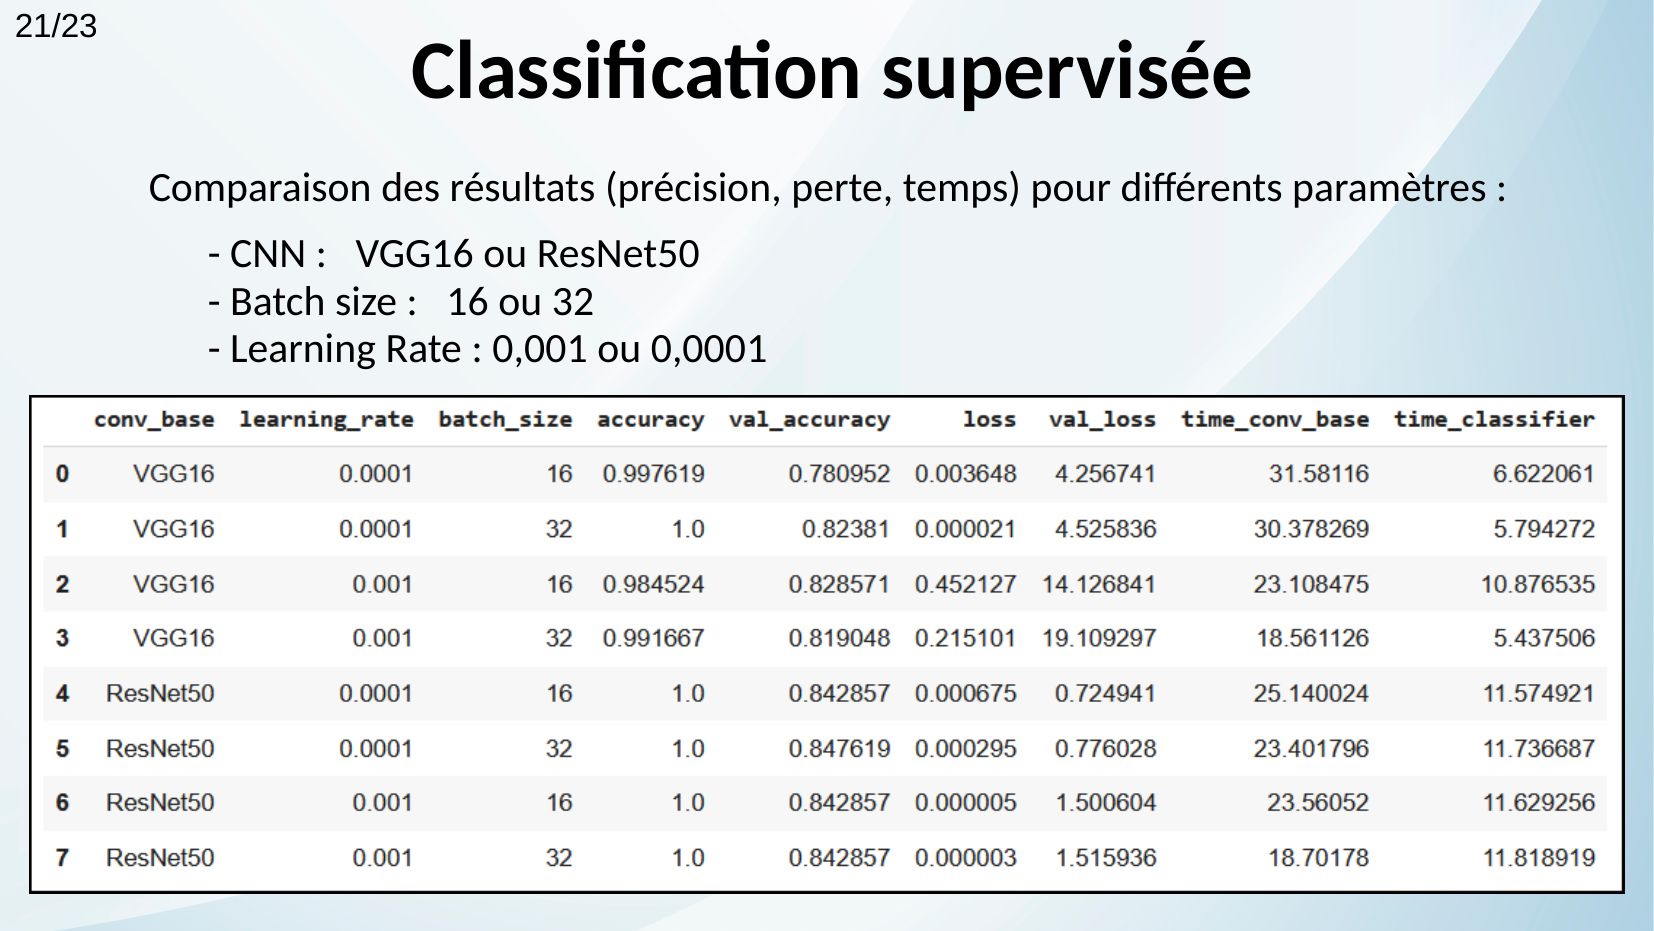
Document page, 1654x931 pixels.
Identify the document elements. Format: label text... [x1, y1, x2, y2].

picture [0, 0, 1654, 931]
text_box Comparaison des résultats (précision, perte, temps) pour différents paramètres : - CNN : VGG16 ou ResNet50 - Batch size : 16 ou 32 - Learning Rate : 0,001 ou 0,0001 [45, 162, 1611, 381]
text_box 21/23 [0, 0, 88, 60]
title Classification supervisée [88, 0, 1577, 156]
